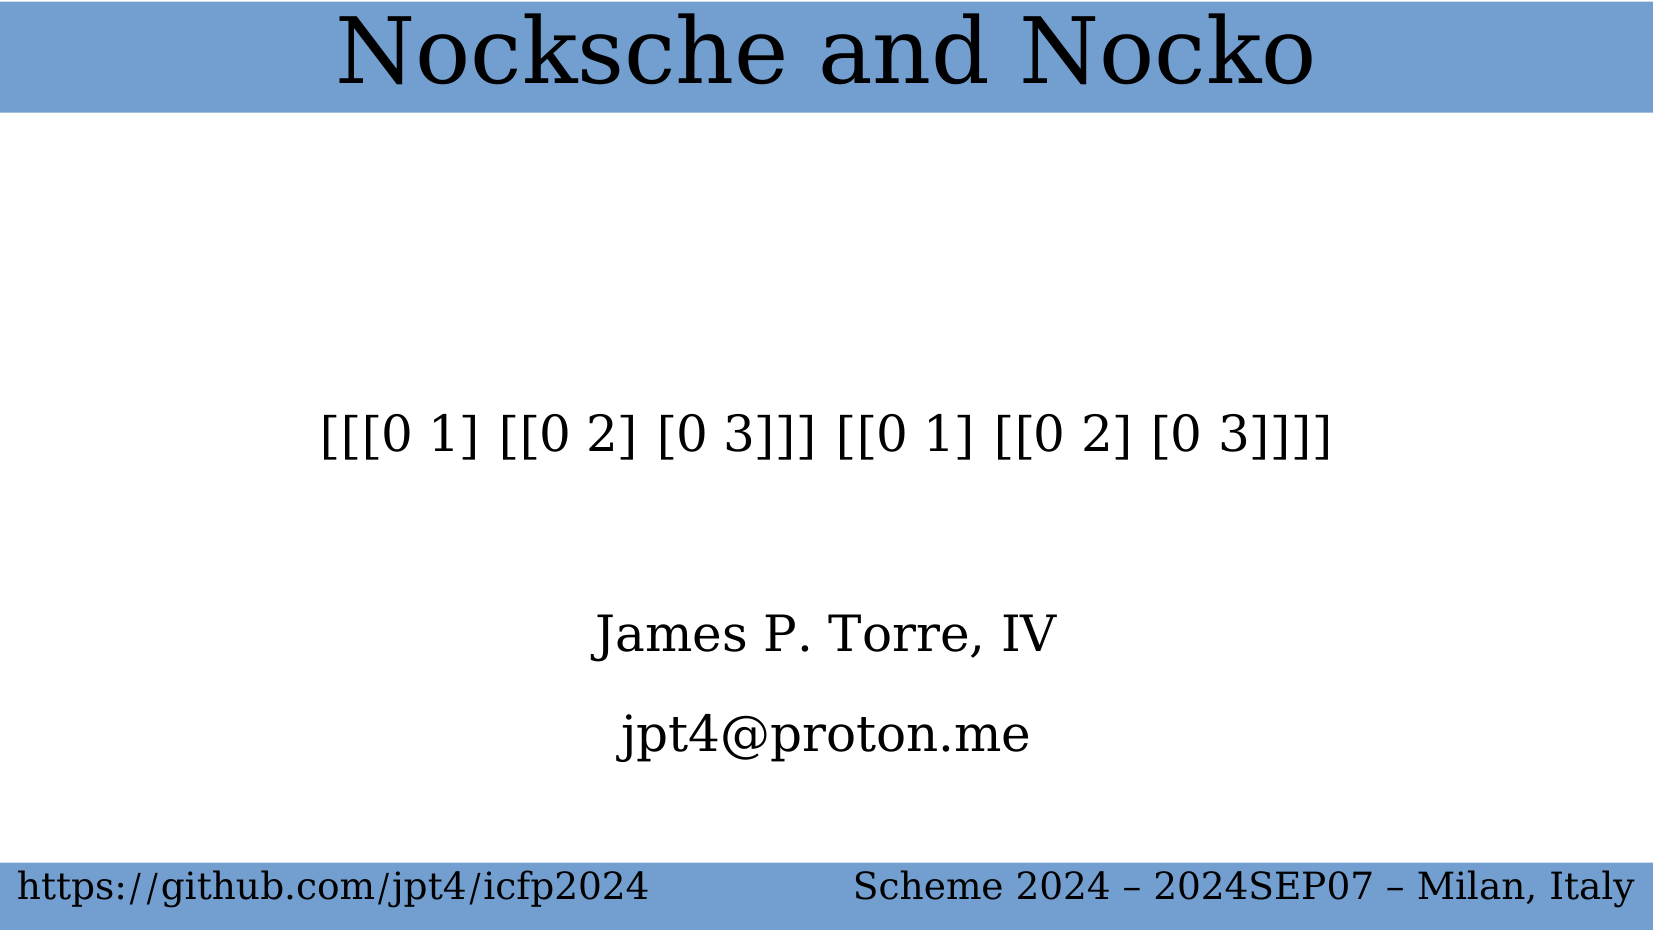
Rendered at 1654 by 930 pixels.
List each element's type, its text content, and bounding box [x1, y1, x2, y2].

subtitle [[[0 1] [[0 2] [0 3]]] [[0 1] [[0 2] [0 3]]]] James P. Torre, IV jpt4@proton.me [82, 212, 1571, 763]
title Nocksche and Nocko [0, 1, 1653, 113]
text_box https://github.com/jpt4/icfp2024 Scheme 2024 – 2024SEP07 – Milan, Italy [0, 862, 1653, 930]
